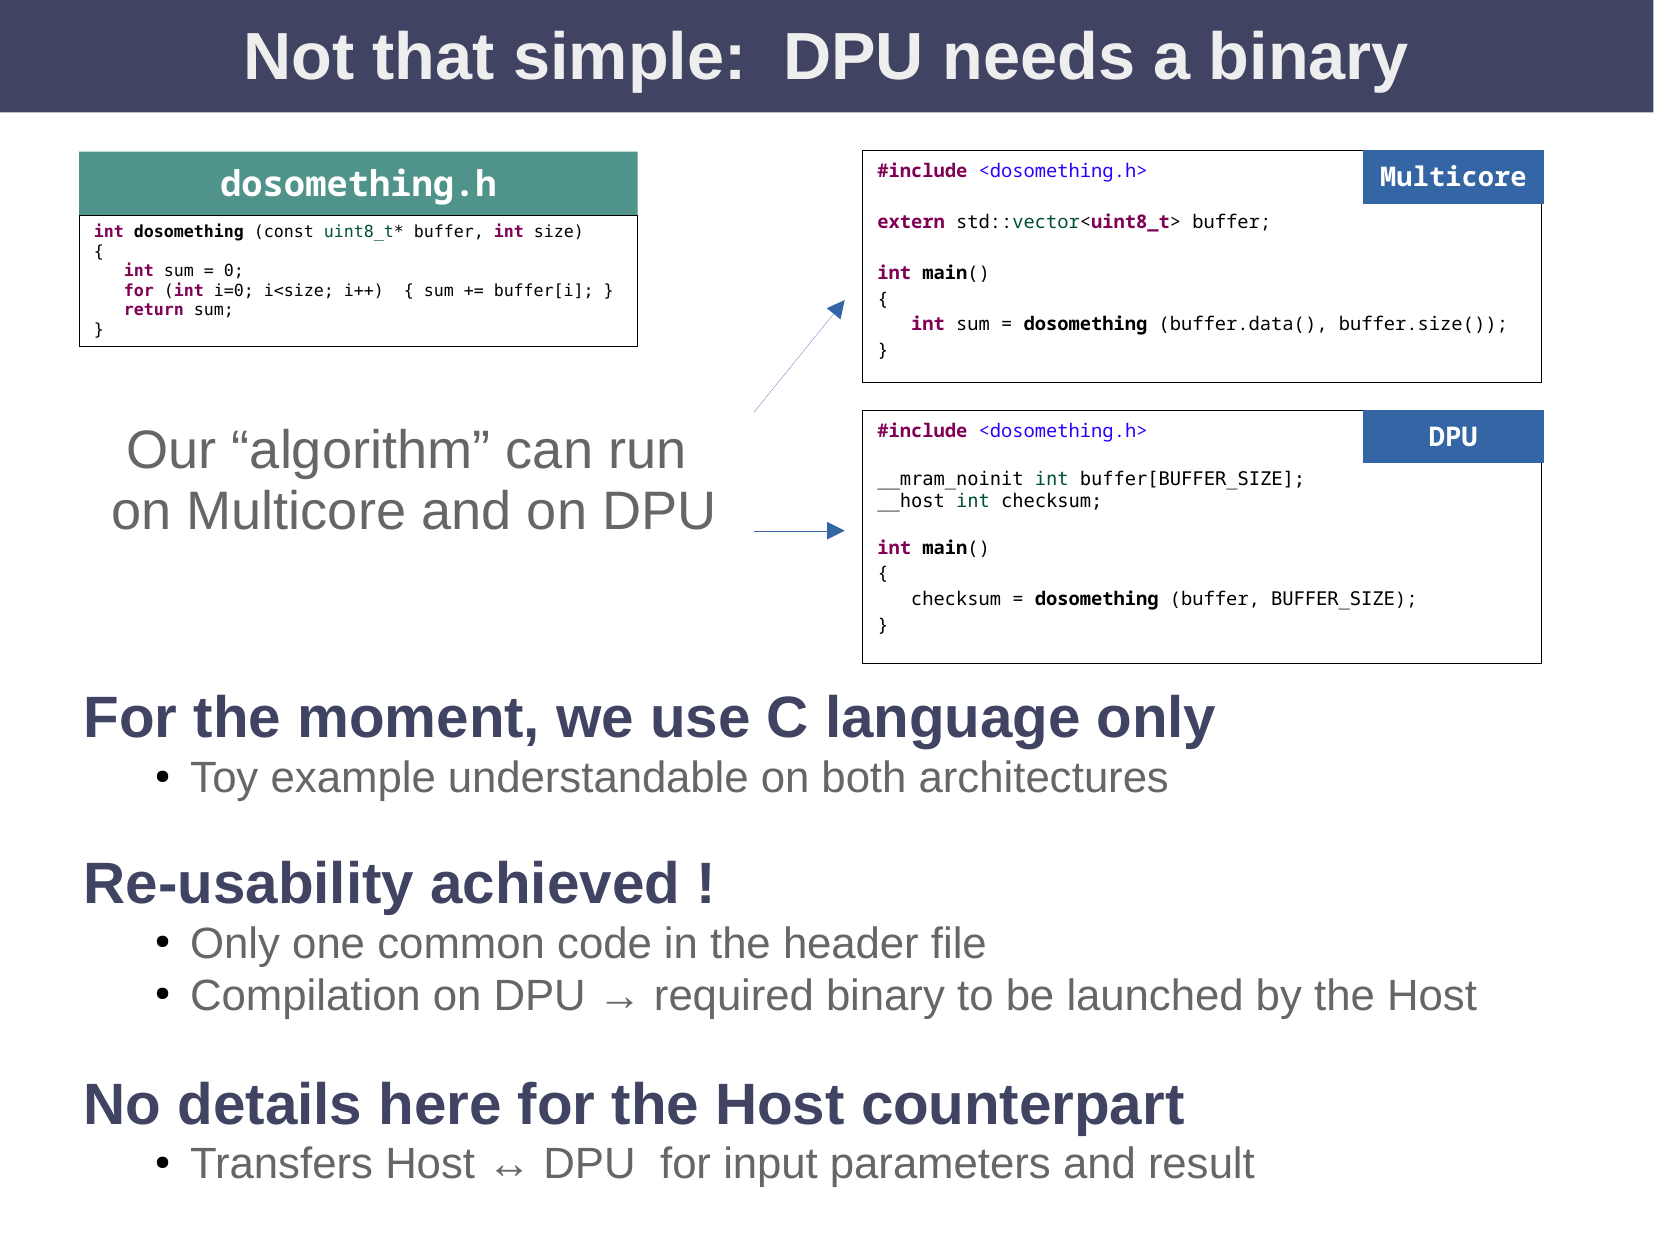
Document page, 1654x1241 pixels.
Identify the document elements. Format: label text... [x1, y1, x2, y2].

text_box Our “algorithm” can run on Multicore and on DPU [75, 412, 754, 563]
text_box Multicore [1363, 150, 1544, 204]
text_box dosomething.h [79, 151, 638, 215]
text_box DPU [1363, 410, 1544, 463]
text_box #include <dosomething.h> extern std::vector<uint8_t> buffer; int main() { int sum = dosomething (buffer.data(), buffer.size()); } [862, 150, 1542, 383]
text_box Not that simple: DPU needs a binary [0, 0, 1654, 113]
text_box For the moment, we use C language only Toy example understandable on both architectures Re-usability achieved ! Only one common code in the header file Compilation on DPU → required binary to be launched by the Host No details here for the Host counterpart Transfers Host ↔ DPU for input parameters and result [69, 677, 1613, 1196]
text_box int dosomething (const uint8_t* buffer, int size) { int sum = 0; for (int i=0; i<size; i++) { sum += buffer[i]; } return sum; } [79, 215, 638, 347]
text_box #include <dosomething.h> __mram_noinit int buffer[BUFFER_SIZE]; __host int checksum; int main() { checksum = dosomething (buffer, BUFFER_SIZE); } [862, 410, 1542, 664]
